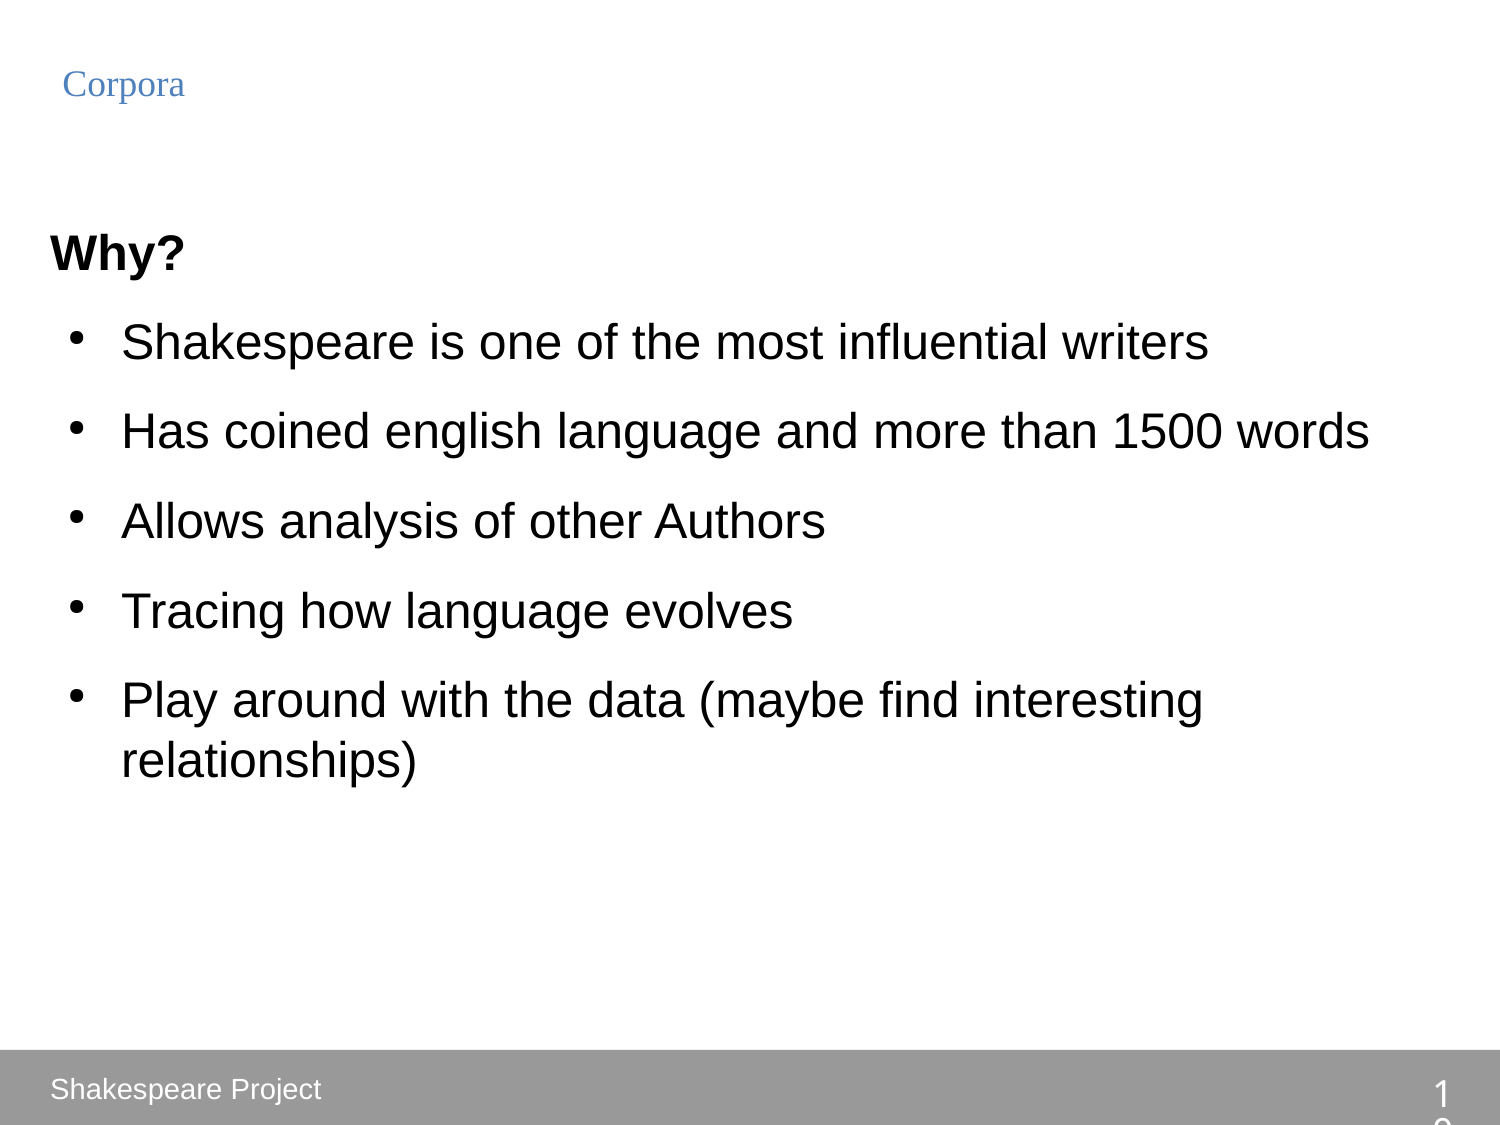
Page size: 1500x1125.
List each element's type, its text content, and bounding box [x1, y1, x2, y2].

footer Shakespeare Project [35, 1062, 1276, 1111]
title Corpora [62, 12, 1450, 150]
list Why? Shakespeare is one of the most influential writers Has coined english language and more than 1500 words Allows analysis of other Authors Tracing how language evolves Play around with the data (maybe find interesting relationships) [35, 212, 1423, 910]
slide_number <Nummer> [1417, 1062, 1477, 1111]
